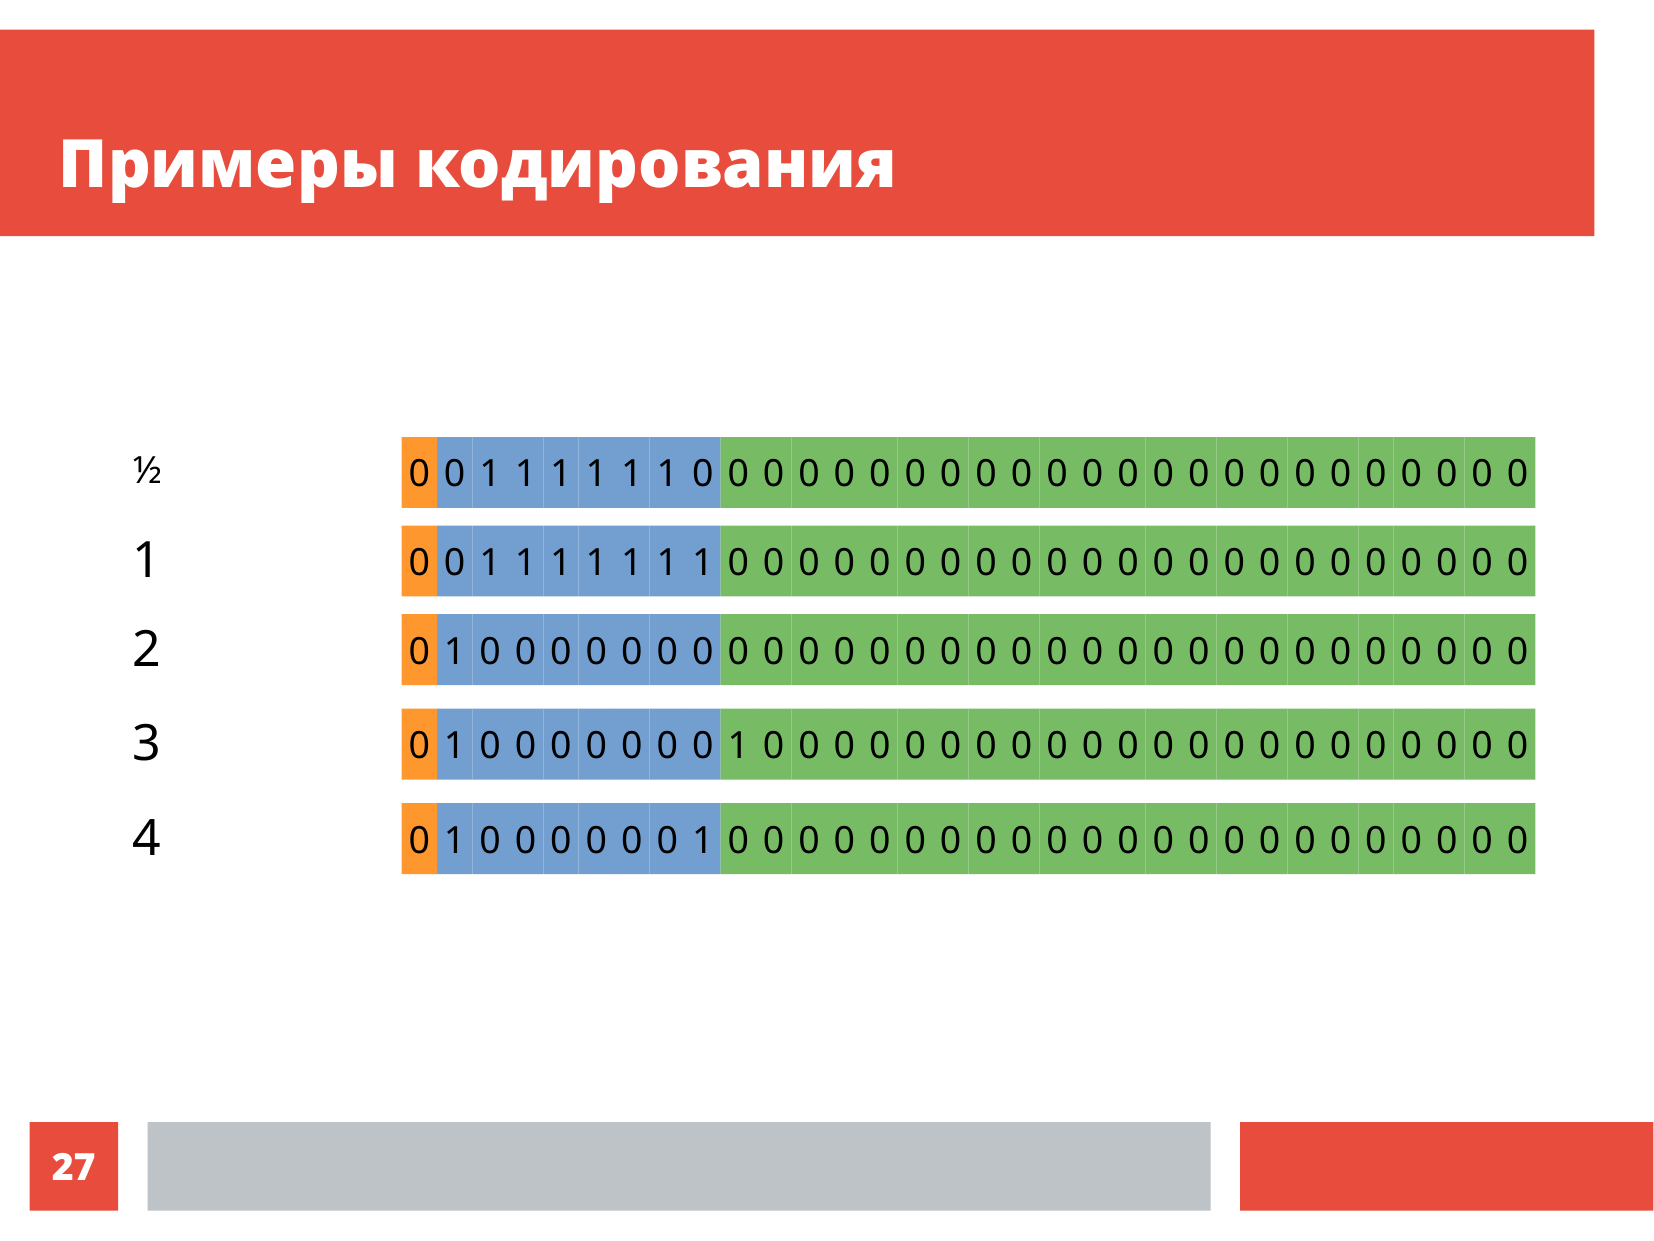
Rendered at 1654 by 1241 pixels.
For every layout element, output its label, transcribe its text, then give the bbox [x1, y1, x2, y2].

text_box 0 [401, 614, 438, 686]
text_box 0 [897, 708, 933, 780]
text_box 0 [1181, 437, 1216, 508]
text_box 0 [685, 437, 721, 508]
text_box 1 [614, 437, 649, 508]
text_box 0 [933, 525, 968, 597]
text_box 1 [438, 614, 472, 686]
text_box 0 [543, 803, 578, 875]
text_box 1 [507, 437, 543, 508]
text_box 0 [1393, 708, 1429, 780]
text_box 0 [826, 708, 862, 780]
text_box 0 [1145, 708, 1181, 780]
text_box 0 [826, 614, 862, 686]
text_box 0 [755, 708, 791, 780]
text_box 0 [1003, 525, 1039, 597]
text_box 1 [614, 525, 649, 597]
text_box 0 [1464, 708, 1500, 780]
text_box 1 [649, 437, 685, 508]
text_box 0 [791, 614, 826, 686]
text_box 0 [1216, 614, 1251, 686]
text_box 0 [1216, 525, 1251, 597]
text_box 0 [1429, 525, 1464, 597]
text_box 0 [472, 803, 507, 875]
text_box 0 [862, 708, 897, 780]
text_box 0 [1110, 803, 1145, 875]
text_box 0 [1429, 803, 1464, 875]
text_box 0 [1074, 437, 1110, 508]
text_box 0 [1003, 803, 1039, 875]
text_box 0 [1429, 437, 1464, 508]
text_box 0 [1287, 437, 1322, 508]
text_box 0 [401, 437, 438, 508]
text_box 0 [1464, 525, 1500, 597]
text_box 0 [968, 708, 1003, 780]
text_box 1 [472, 437, 507, 508]
text_box 0 [1039, 525, 1074, 597]
text_box 0 [791, 437, 826, 508]
text_box 0 [1429, 708, 1464, 780]
text_box 0 [897, 614, 933, 686]
text_box 0 [1358, 525, 1393, 597]
text_box 0 [897, 437, 933, 508]
title Примеры кодирования [59, 59, 1595, 207]
text_box 0 [578, 803, 614, 875]
text_box 0 [1145, 525, 1181, 597]
text_box 0 [1074, 525, 1110, 597]
text_box 0 [401, 803, 438, 875]
text_box 0 [721, 803, 755, 875]
text_box 0 [507, 614, 543, 686]
text_box 0 [721, 525, 755, 597]
text_box 0 [1003, 614, 1039, 686]
text_box 0 [1181, 803, 1216, 875]
text_box 0 [1181, 525, 1216, 597]
text_box 0 [755, 525, 791, 597]
text_box 0 [1500, 708, 1536, 780]
text_box 0 [1358, 708, 1393, 780]
text_box 3 [118, 708, 402, 774]
text_box 0 [1216, 803, 1251, 875]
text_box 1 [472, 525, 507, 597]
text_box 0 [685, 708, 721, 780]
text_box 0 [438, 437, 472, 508]
text_box 0 [933, 803, 968, 875]
text_box 0 [826, 803, 862, 875]
text_box 0 [1464, 614, 1500, 686]
text_box 1 [543, 525, 578, 597]
text_box 0 [968, 614, 1003, 686]
text_box 0 [826, 525, 862, 597]
text_box 0 [897, 803, 933, 875]
text_box 0 [685, 614, 721, 686]
text_box 0 [1145, 614, 1181, 686]
text_box 0 [933, 708, 968, 780]
text_box 0 [1251, 437, 1287, 508]
text_box 0 [1039, 803, 1074, 875]
text_box 0 [1464, 803, 1500, 875]
text_box 0 [862, 614, 897, 686]
text_box 0 [401, 525, 438, 597]
text_box 0 [1251, 614, 1287, 686]
text_box 0 [1393, 525, 1429, 597]
text_box 0 [1500, 614, 1536, 686]
text_box 0 [897, 525, 933, 597]
text_box 0 [791, 708, 826, 780]
text_box 0 [721, 614, 755, 686]
text_box 0 [1393, 803, 1429, 875]
text_box 0 [1216, 437, 1251, 508]
text_box 0 [791, 525, 826, 597]
text_box 0 [1322, 614, 1358, 686]
text_box 0 [543, 708, 578, 780]
text_box 1 [578, 525, 614, 597]
text_box 0 [791, 803, 826, 875]
text_box 1 [685, 525, 721, 597]
text_box 1 [543, 437, 578, 508]
text_box 0 [1287, 803, 1322, 875]
text_box 0 [968, 803, 1003, 875]
text_box 0 [862, 803, 897, 875]
text_box 0 [1251, 803, 1287, 875]
text_box 0 [614, 614, 649, 686]
text_box 0 [401, 708, 438, 780]
text_box 0 [1287, 708, 1322, 780]
text_box 0 [614, 708, 649, 780]
text_box 0 [1429, 614, 1464, 686]
text_box 0 [1039, 614, 1074, 686]
text_box 0 [578, 708, 614, 780]
text_box 0 [826, 437, 862, 508]
text_box 0 [438, 525, 472, 597]
text_box 0 [1110, 708, 1145, 780]
text_box 0 [1358, 437, 1393, 508]
text_box 0 [1003, 708, 1039, 780]
text_box 0 [1358, 803, 1393, 875]
text_box 0 [1003, 437, 1039, 508]
text_box 0 [933, 614, 968, 686]
text_box 0 [1110, 437, 1145, 508]
text_box 0 [1287, 614, 1322, 686]
text_box 0 [649, 708, 685, 780]
text_box 0 [1039, 708, 1074, 780]
text_box 0 [507, 803, 543, 875]
text_box 1 [507, 525, 543, 597]
text_box 0 [1322, 708, 1358, 780]
text_box 0 [1216, 708, 1251, 780]
text_box 0 [862, 437, 897, 508]
text_box 0 [578, 614, 614, 686]
text_box 0 [1074, 708, 1110, 780]
text_box 0 [1074, 803, 1110, 875]
text_box ½ [118, 437, 402, 502]
text_box 0 [1181, 708, 1216, 780]
text_box 0 [1500, 437, 1536, 508]
text_box 0 [1251, 525, 1287, 597]
text_box 0 [1322, 437, 1358, 508]
text_box 0 [721, 437, 755, 508]
text_box 0 [933, 437, 968, 508]
text_box 0 [1110, 525, 1145, 597]
text_box 0 [1464, 437, 1500, 508]
text_box 0 [968, 437, 1003, 508]
text_box 0 [755, 803, 791, 875]
text_box 0 [1500, 525, 1536, 597]
text_box 1 [438, 708, 472, 780]
text_box 1 [438, 803, 472, 875]
text_box 0 [755, 437, 791, 508]
text_box 0 [649, 803, 685, 875]
text_box 0 [472, 708, 507, 780]
text_box 0 [1145, 437, 1181, 508]
text_box 0 [543, 614, 578, 686]
text_box 1 [685, 803, 721, 875]
text_box 0 [1322, 803, 1358, 875]
text_box 0 [1074, 614, 1110, 686]
text_box 0 [862, 525, 897, 597]
text_box 0 [1145, 803, 1181, 875]
text_box 0 [1393, 437, 1429, 508]
text_box 2 [118, 614, 402, 680]
text_box 1 [721, 708, 755, 780]
text_box 0 [1393, 614, 1429, 686]
text_box 0 [1110, 614, 1145, 686]
text_box 0 [472, 614, 507, 686]
text_box 0 [755, 614, 791, 686]
text_box 0 [1251, 708, 1287, 780]
text_box 0 [649, 614, 685, 686]
text_box 0 [1287, 525, 1322, 597]
text_box 0 [1039, 437, 1074, 508]
text_box 0 [614, 803, 649, 875]
text_box 0 [1500, 803, 1536, 875]
text_box 1 [578, 437, 614, 508]
text_box 0 [1181, 614, 1216, 686]
text_box 4 [118, 803, 402, 869]
text_box 1 [118, 525, 402, 591]
text_box 0 [507, 708, 543, 780]
text_box 1 [649, 525, 685, 597]
text_box 0 [1322, 525, 1358, 597]
text_box 0 [968, 525, 1003, 597]
text_box 0 [1358, 614, 1393, 686]
